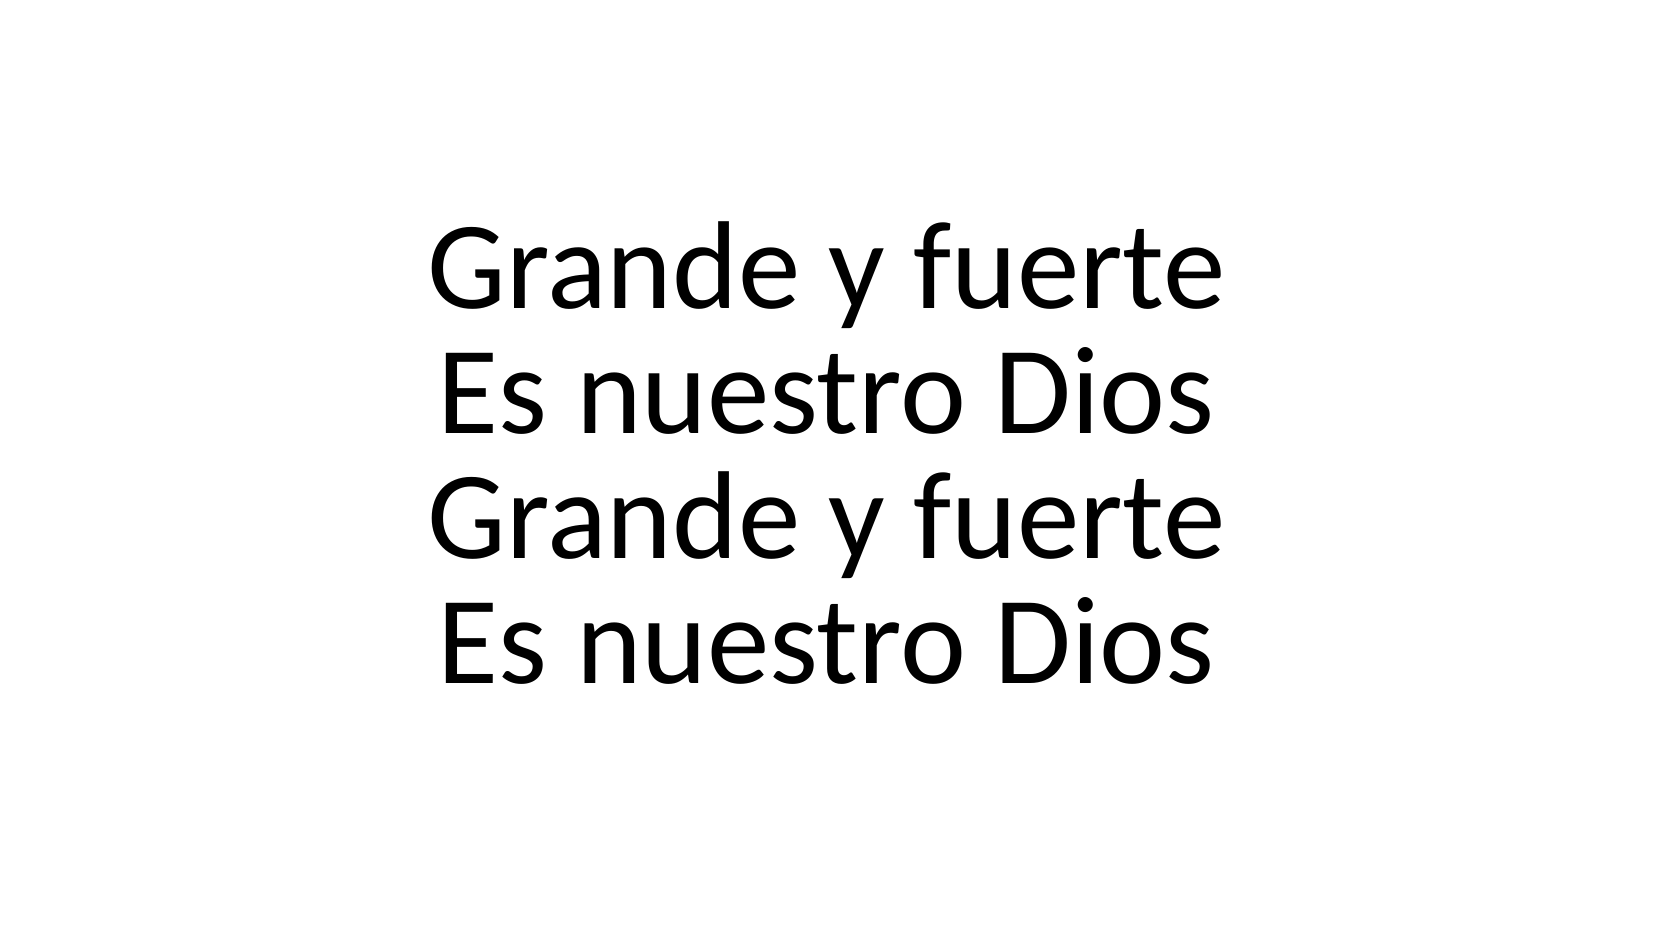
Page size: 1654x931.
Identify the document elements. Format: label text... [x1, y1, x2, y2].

title Grande y fuerte Es nuestro Dios Grande y fuerte Es nuestro Dios [0, 0, 1654, 931]
